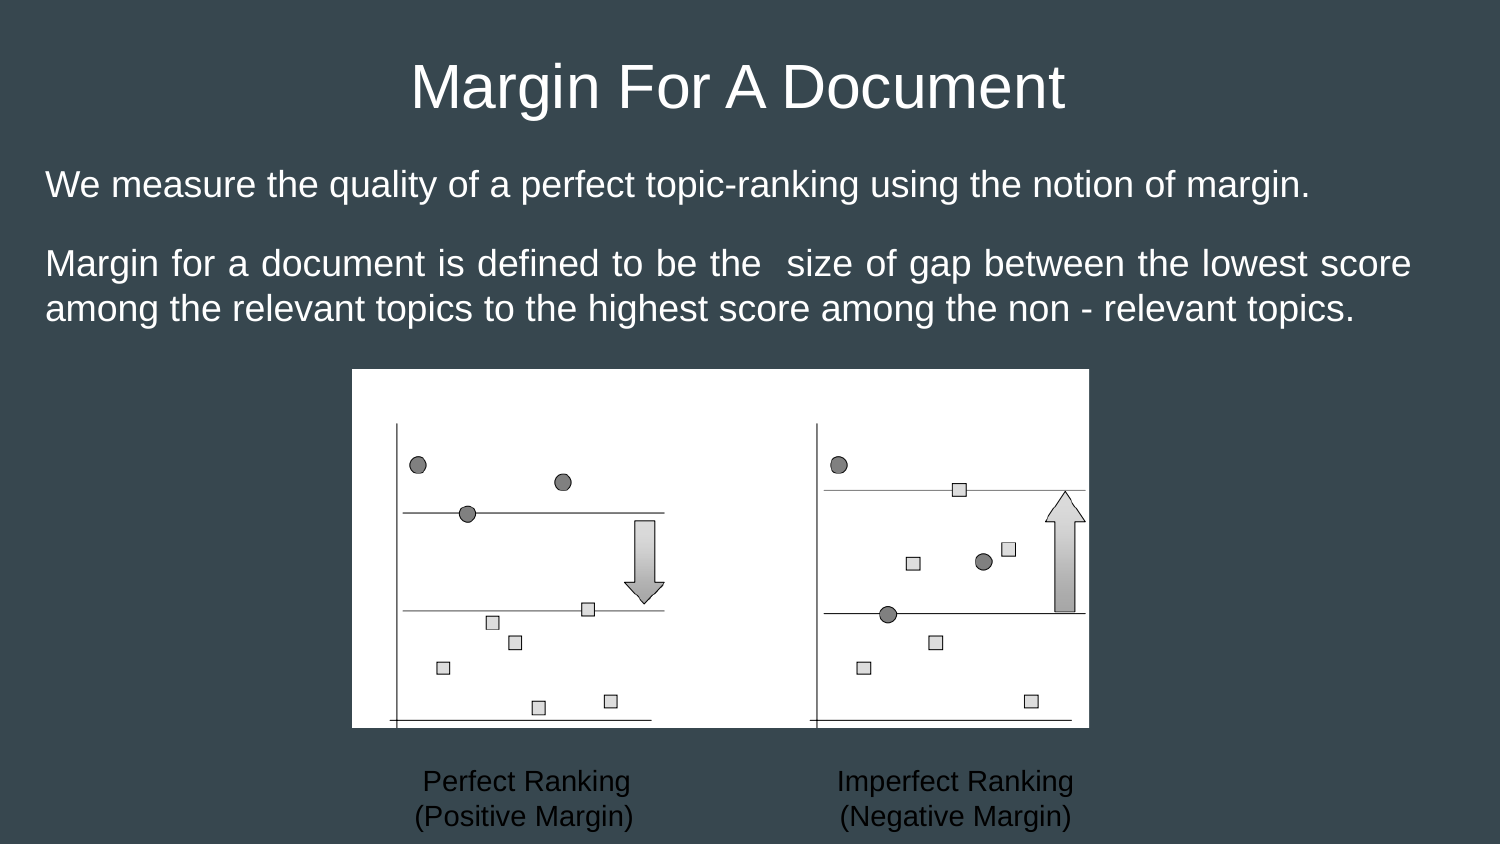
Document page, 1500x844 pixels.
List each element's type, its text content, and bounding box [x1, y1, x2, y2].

text_box Perfect Ranking Imperfect Ranking (Positive Margin) (Negative Margin) [399, 746, 1114, 833]
picture [238, 369, 1090, 728]
title Margin For A Document [39, 31, 1437, 126]
list We measure the quality of a perfect topic-ranking using the notion of margin. Margin for a document is defined to be the size of gap between the lowest score among the relevant topics to the highest score among the non - relevant topics. [30, 145, 1428, 814]
